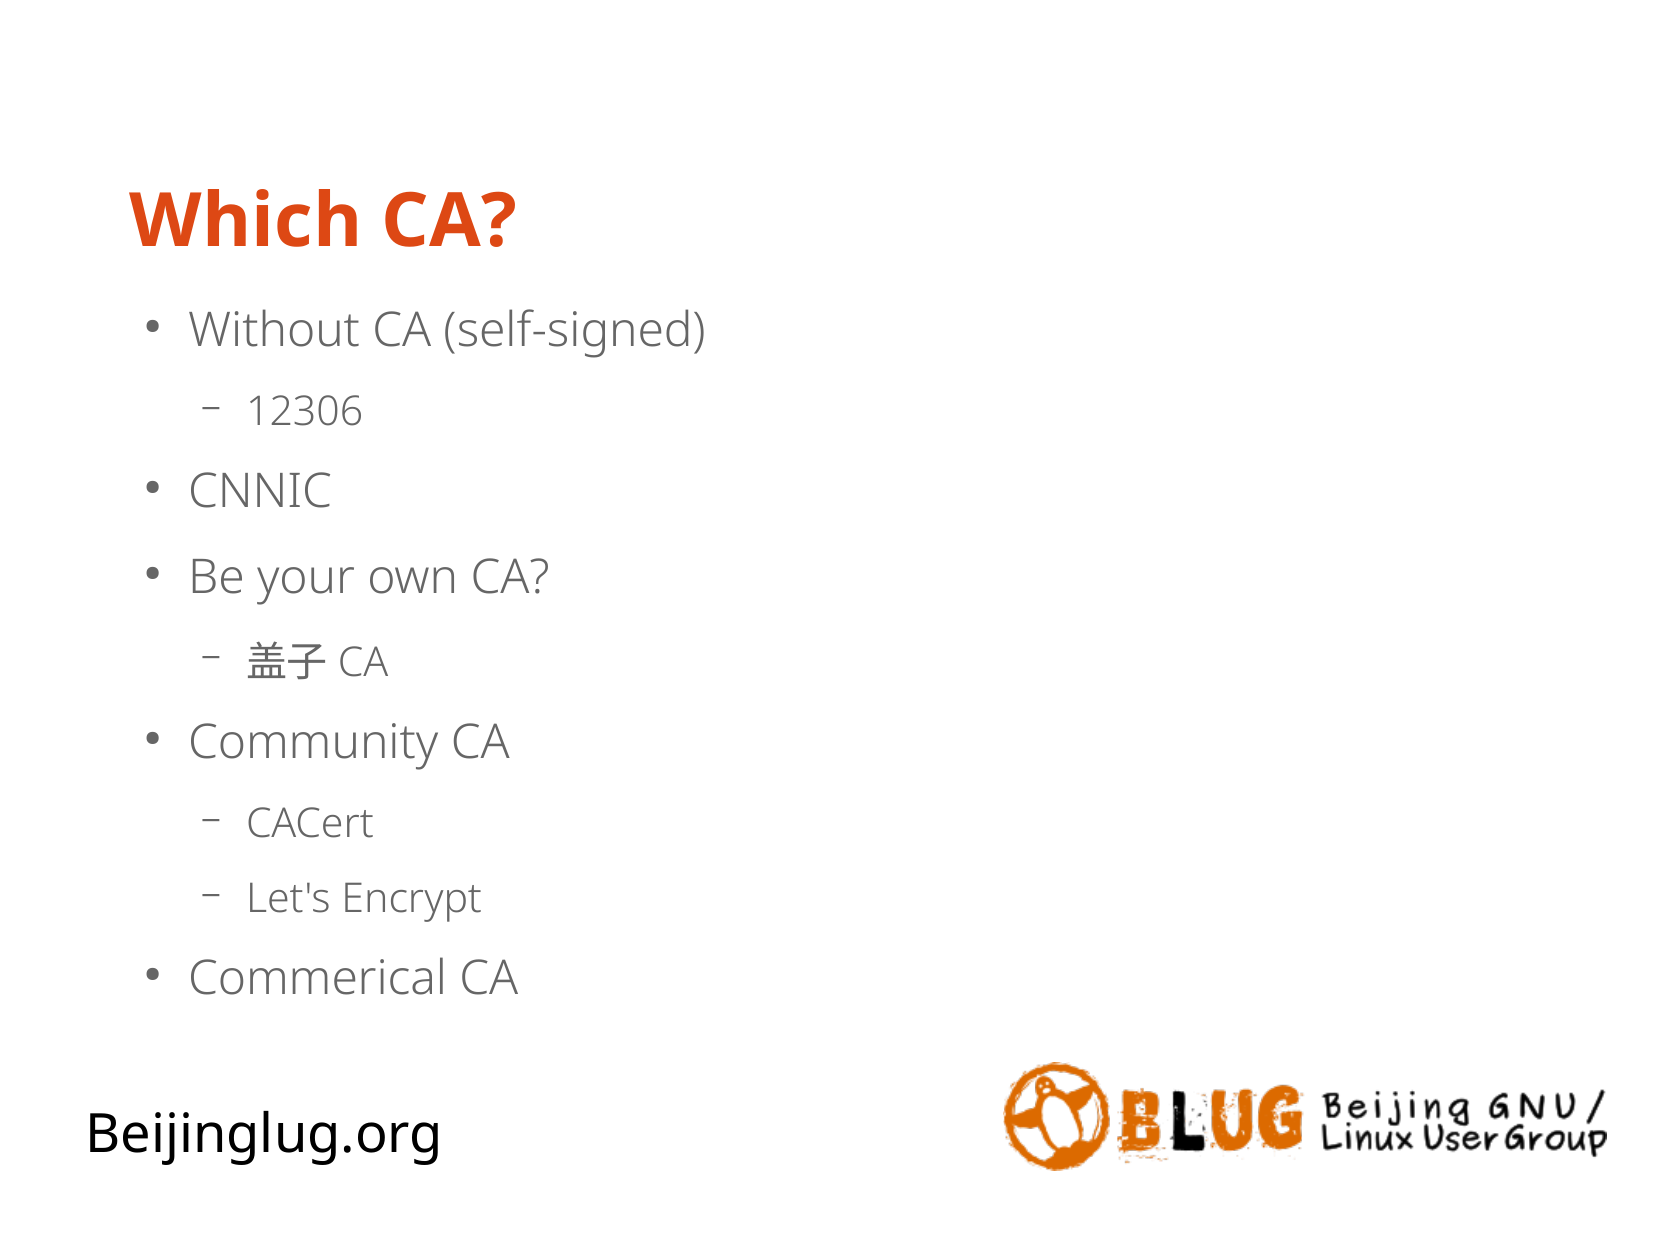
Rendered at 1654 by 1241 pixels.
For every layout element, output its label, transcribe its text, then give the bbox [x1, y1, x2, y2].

list Without CA (self-signed) 12306 CNNIC Be your own CA? 盖子CA Community CA CACert Let's Encrypt Commerical CA [129, 295, 1518, 1010]
picture [1003, 1062, 1607, 1171]
title Which CA? [129, 153, 1518, 281]
